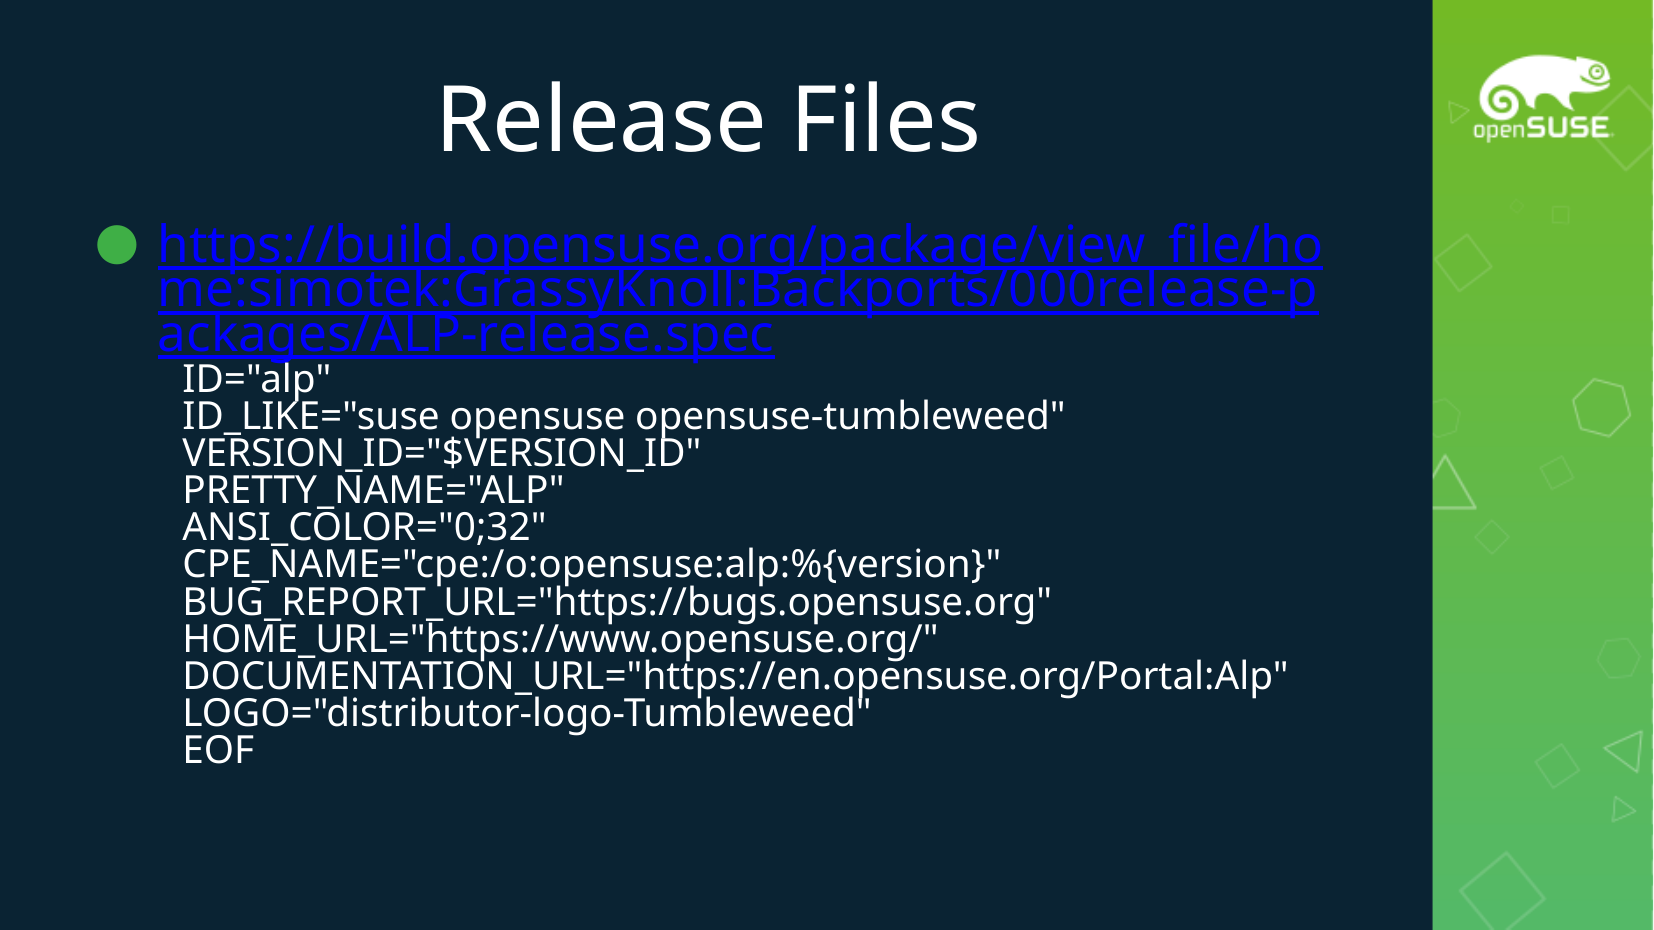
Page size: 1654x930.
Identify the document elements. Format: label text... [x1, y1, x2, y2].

title Release Files [82, 37, 1335, 193]
picture [0, 0, 1654, 930]
list https://build.opensuse.org/package/view_file/home:simotek:GrassyKnoll:Backports/000release-packages/ALP-release.spec ID="alp" ID_LIKE="suse opensuse opensuse-tumbleweed" VERSION_ID="$VERSION_ID" PRETTY_NAME="ALP" ANSI_COLOR="0;32" CPE_NAME="cpe:/o:opensuse:alp:%{version}" BUG_REPORT_URL="https://bugs.opensuse.org" HOME_URL="https://www.opensuse.org/" DOCUMENTATION_URL="https://en.opensuse.org/Portal:Alp" LOGO="distributor-logo-Tumbleweed" EOF [82, 217, 1335, 876]
